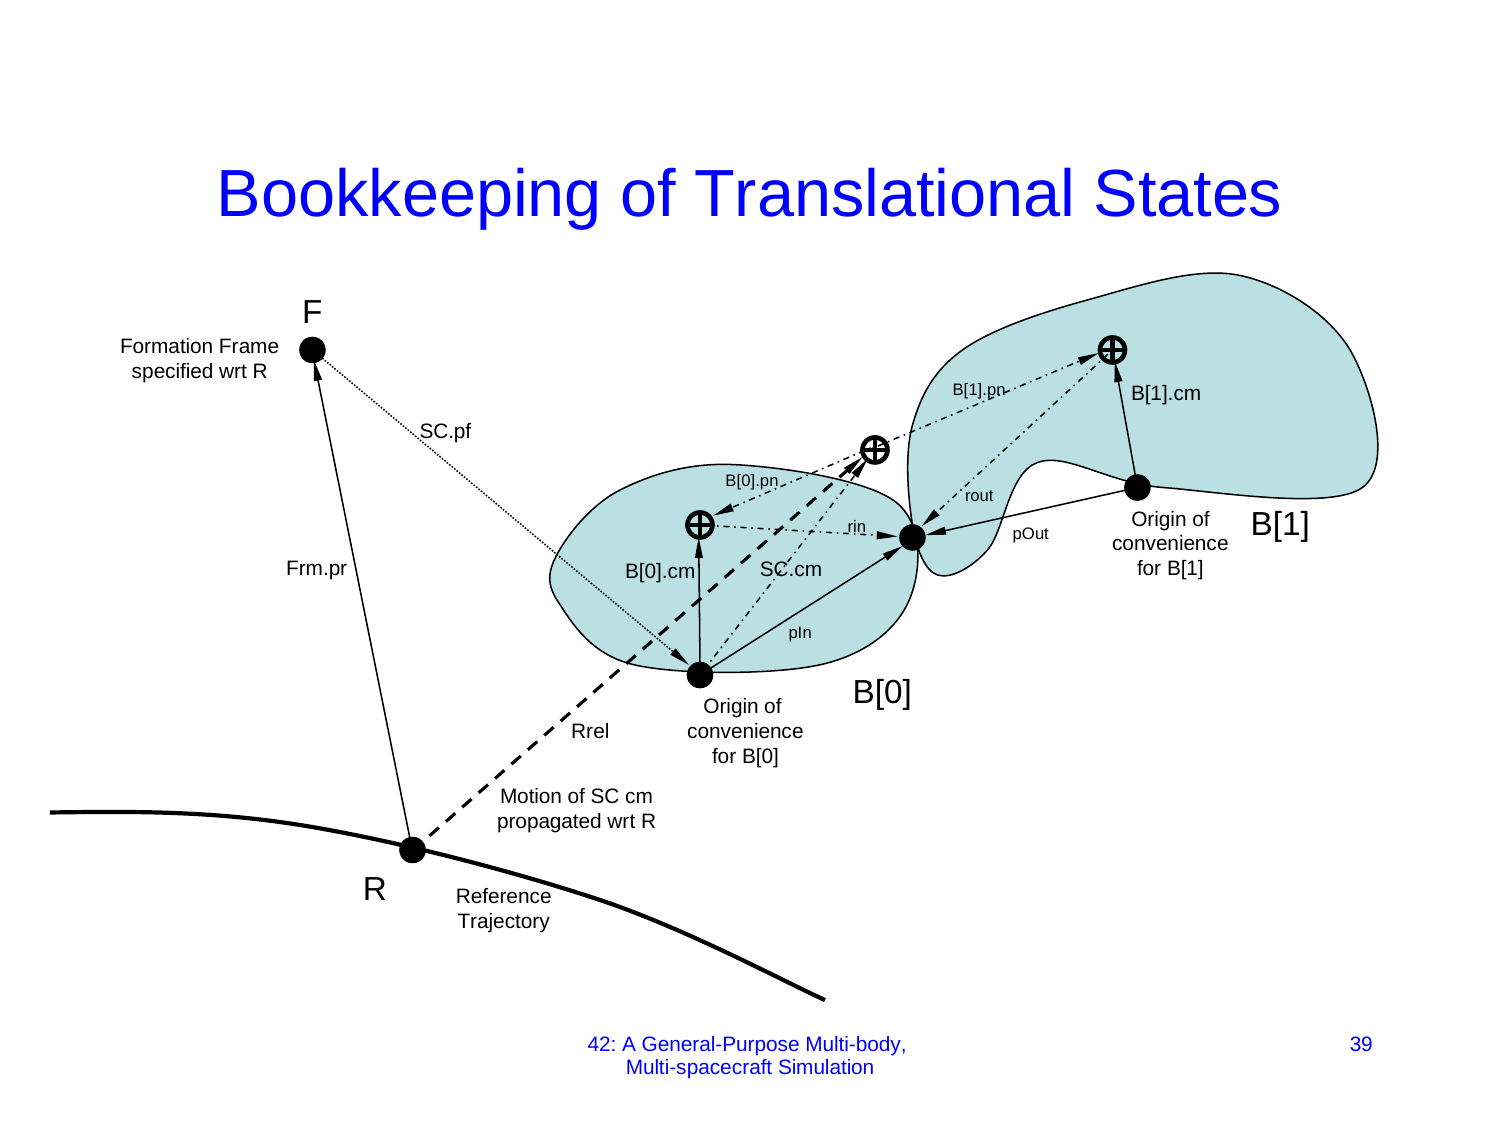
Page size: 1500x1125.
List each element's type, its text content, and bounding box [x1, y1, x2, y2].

text_box pIn [773, 613, 827, 650]
text_box B[1] [1235, 494, 1325, 551]
text_box B[0] [837, 662, 927, 718]
text_box B[1].pn [937, 370, 1021, 407]
text_box Frm.pr [271, 547, 363, 588]
text_box SC.pf [404, 409, 487, 451]
text_box B[1].cm [1116, 372, 1217, 413]
text_box [1115, 341, 1122, 348]
text_box rout [950, 477, 1009, 513]
text_box [399, 837, 426, 863]
text_box Reference Trajectory [441, 874, 567, 941]
text_box [1103, 341, 1110, 348]
text_box rin [832, 507, 881, 544]
text_box [1115, 352, 1122, 359]
text_box [299, 338, 325, 363]
title Bookkeeping of Translational States [112, 99, 1388, 288]
text_box Motion of SC cm propagated wrt R [482, 774, 671, 841]
text_box pOut [997, 514, 1064, 551]
text_box F [287, 282, 338, 338]
text_box Origin of convenience for B[0] [672, 684, 819, 776]
text_box B[0].pn [710, 462, 794, 498]
text_box Formation Frame specified wrt R [105, 324, 294, 391]
text_box [549, 273, 1378, 684]
text_box SC.cm [745, 548, 838, 589]
text_box B[0].cm [610, 549, 711, 591]
text_box [1103, 352, 1110, 359]
text_box Rrel [556, 709, 625, 751]
text_box R [348, 859, 402, 916]
text_box Origin of convenience for B[1] [1097, 497, 1244, 588]
